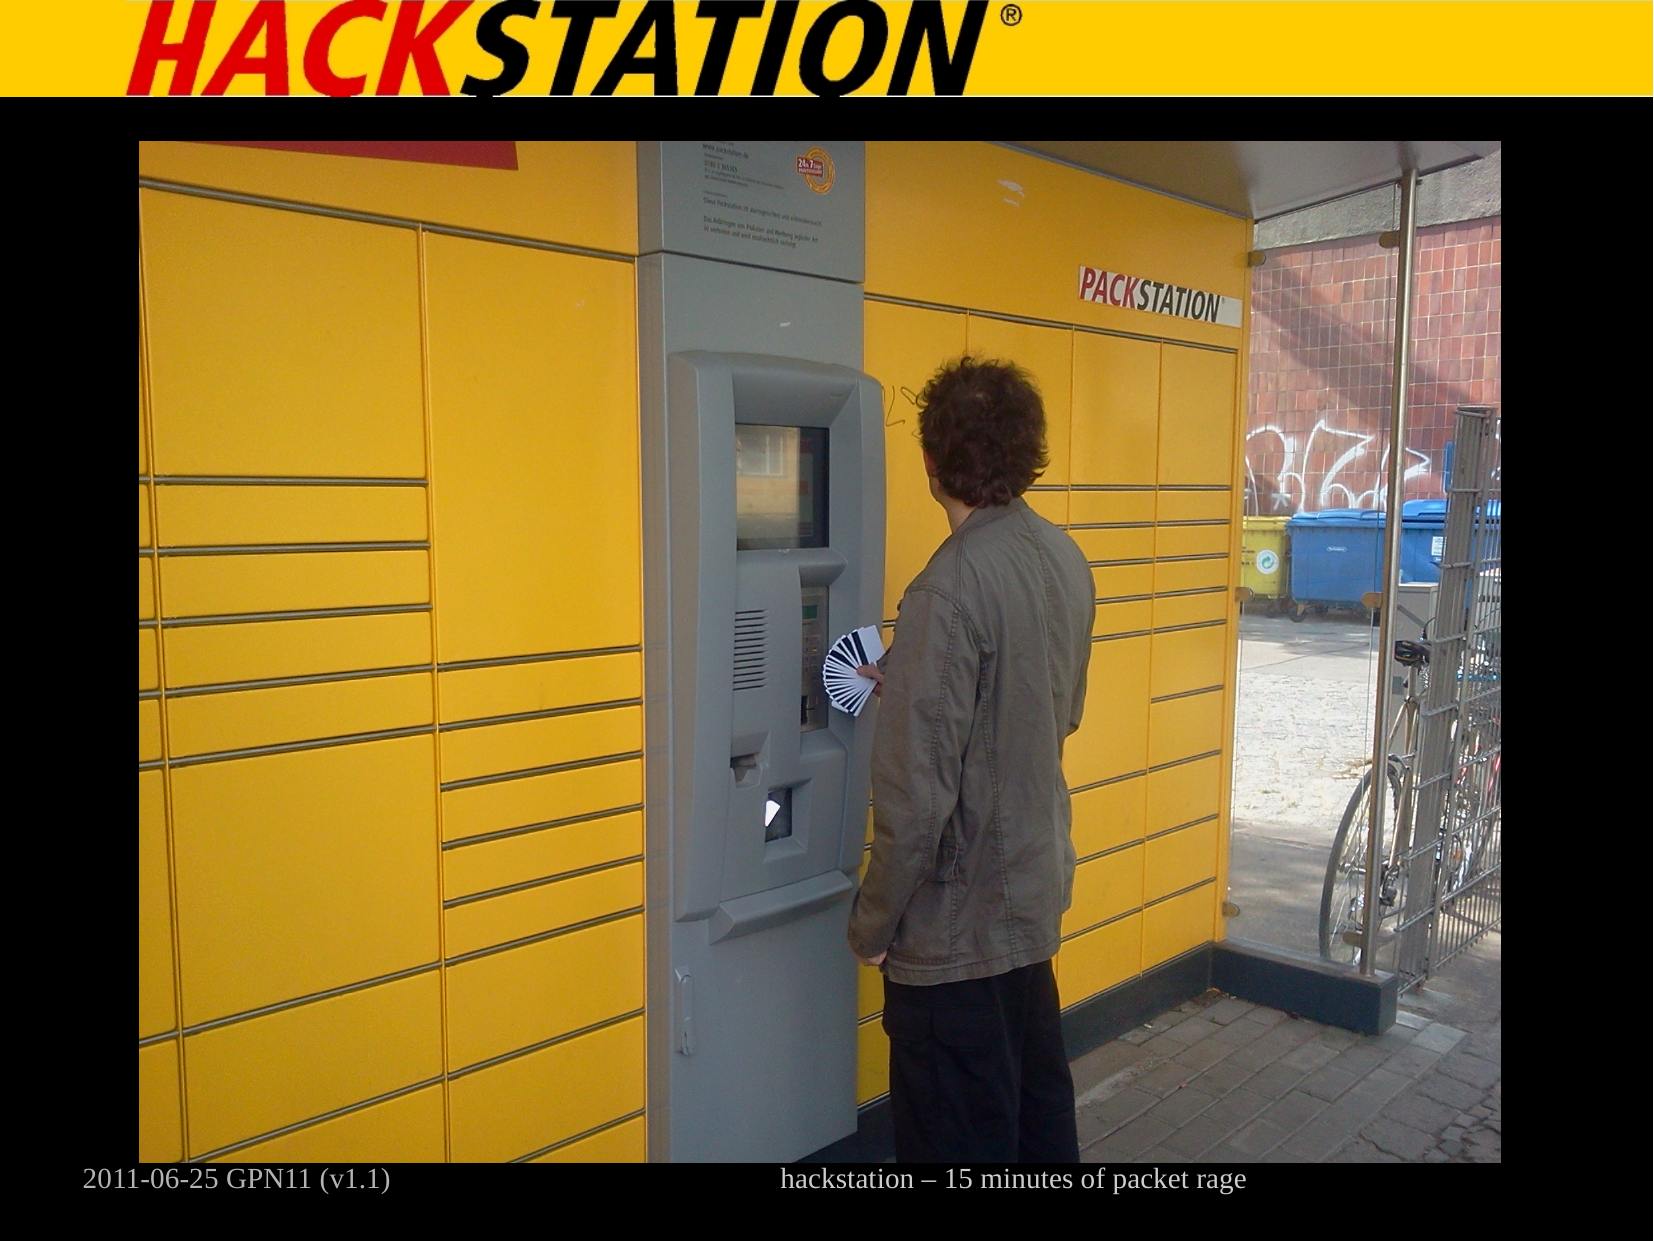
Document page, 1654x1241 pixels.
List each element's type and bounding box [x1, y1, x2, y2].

picture [139, 141, 1501, 1163]
picture [0, 0, 1653, 97]
